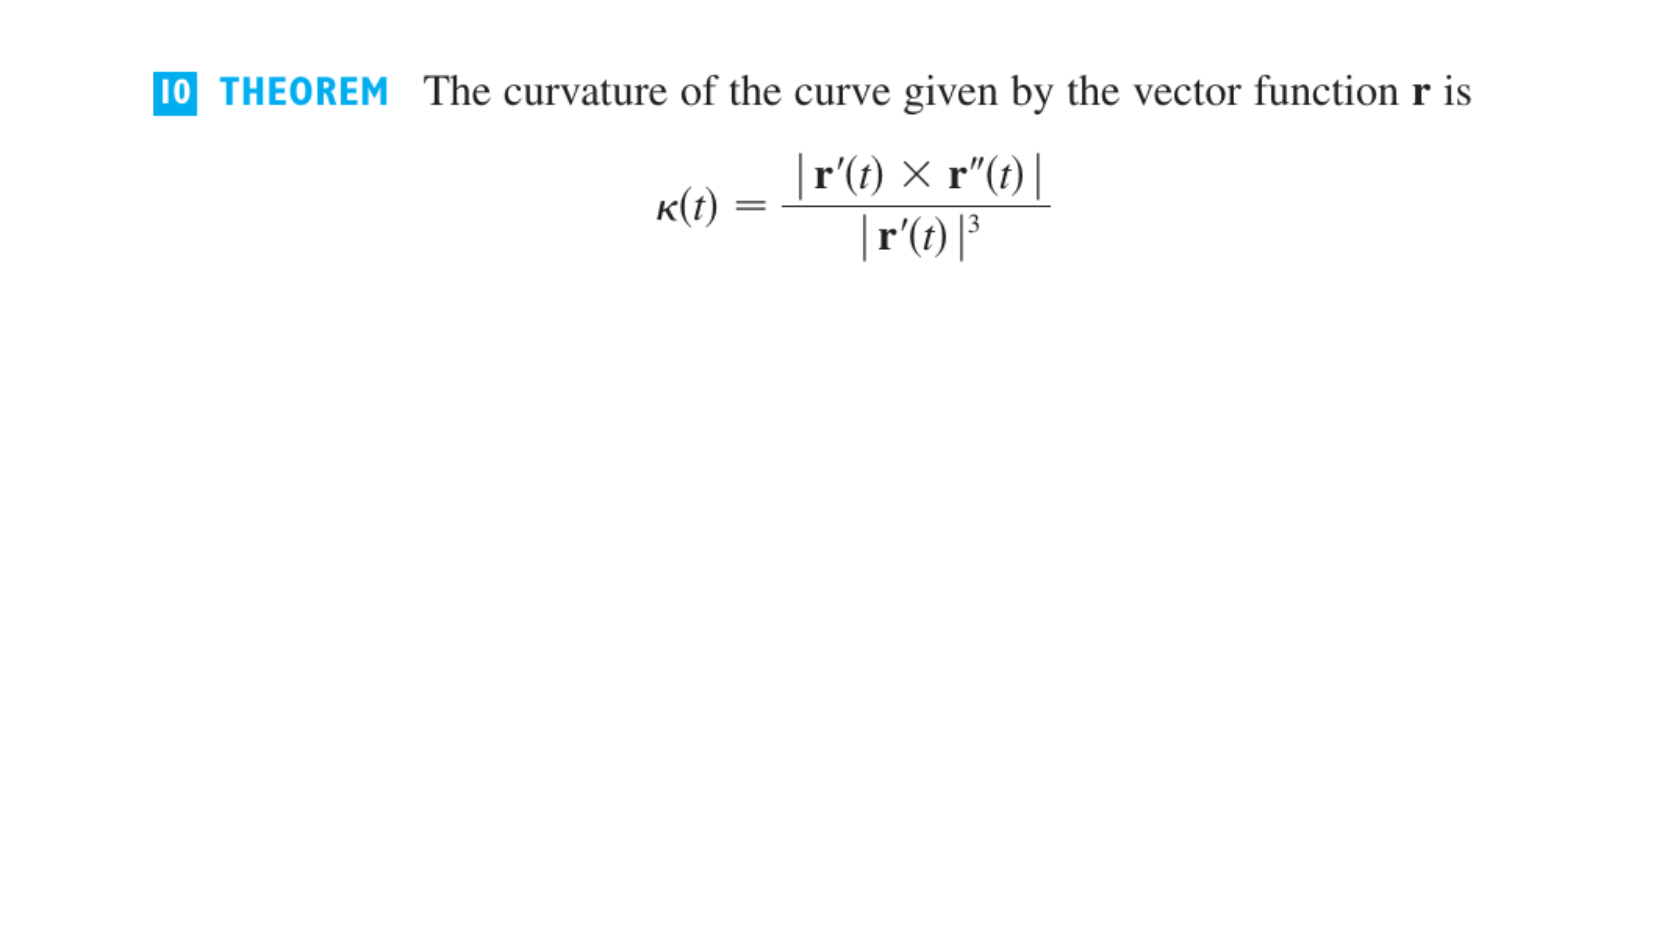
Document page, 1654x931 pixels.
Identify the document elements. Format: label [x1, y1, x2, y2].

picture [141, 58, 1492, 275]
